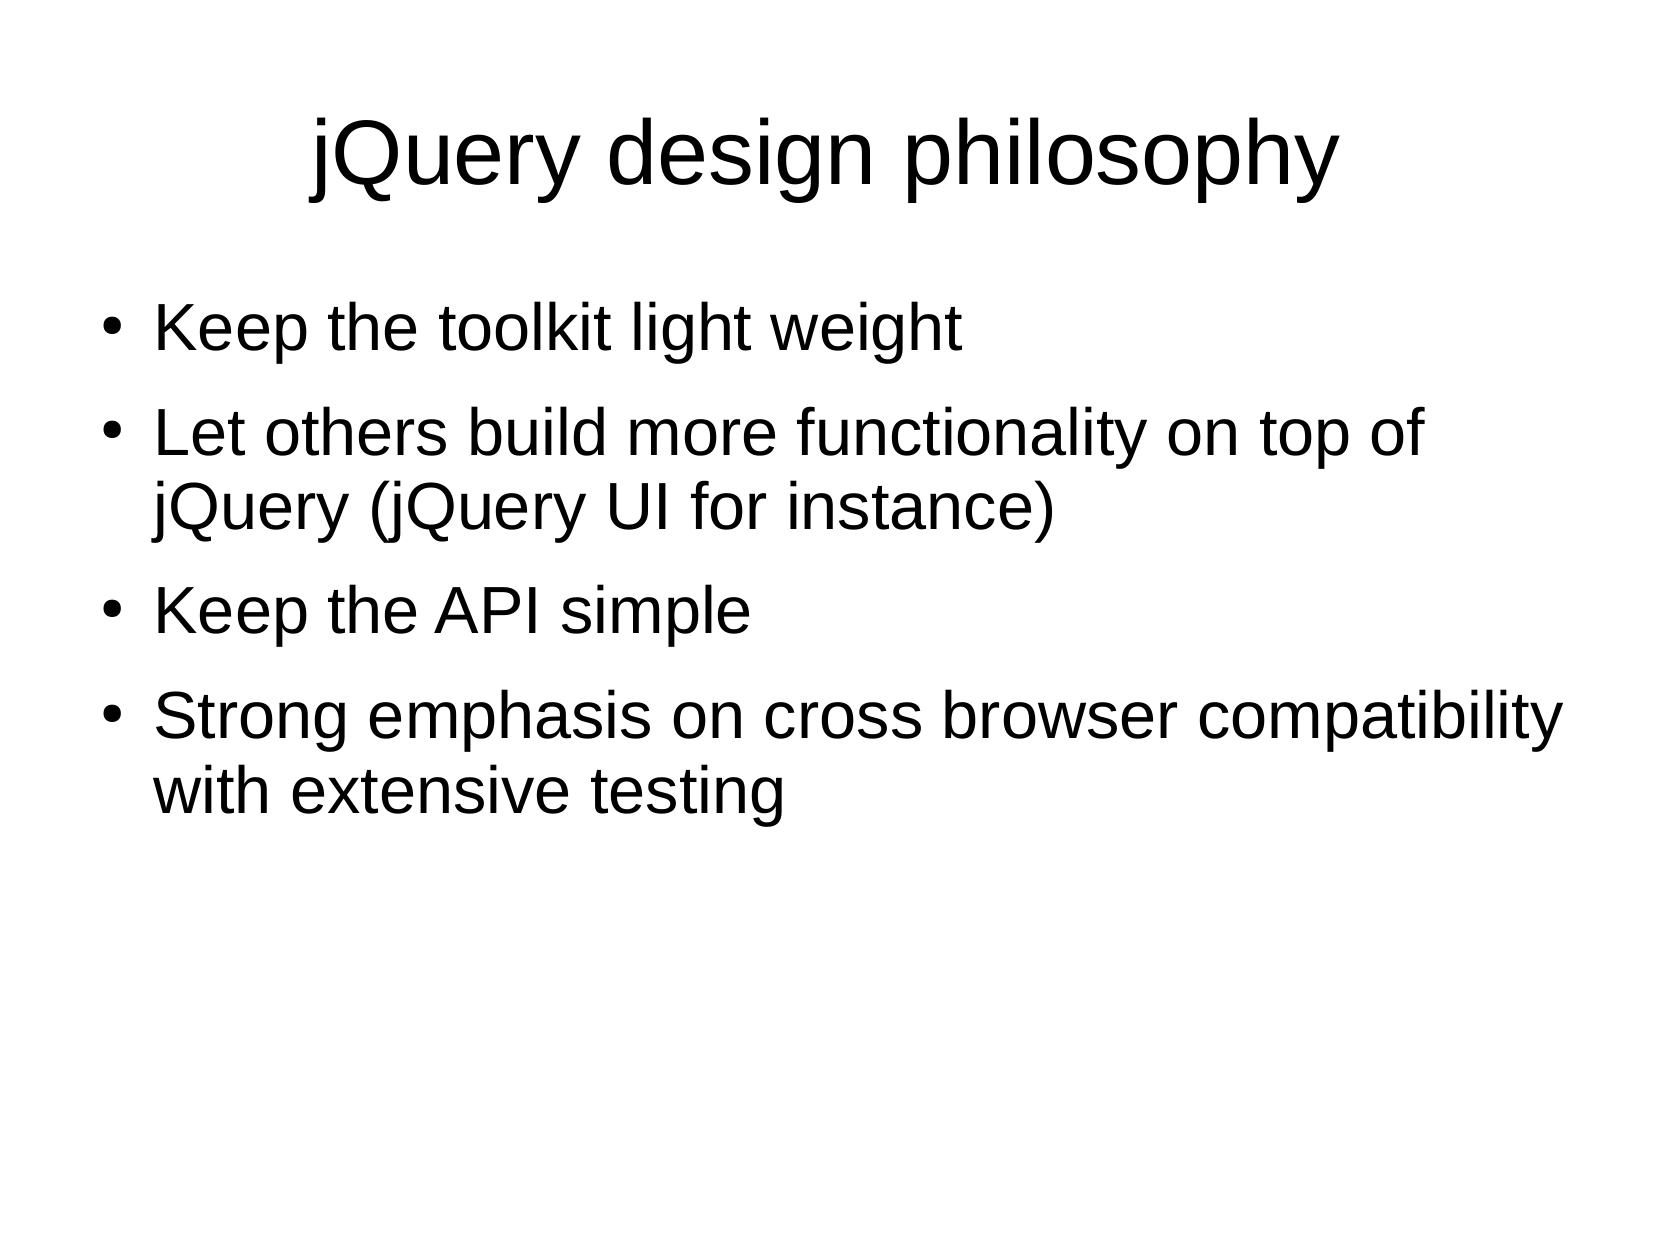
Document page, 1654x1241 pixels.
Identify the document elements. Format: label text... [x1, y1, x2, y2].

list Keep the toolkit light weight Let others build more functionality on top of jQuery (jQuery UI for instance) Keep the API simple Strong emphasis on cross browser compatibility with extensive testing [82, 290, 1571, 1109]
title jQuery design philosophy [82, 56, 1571, 250]
